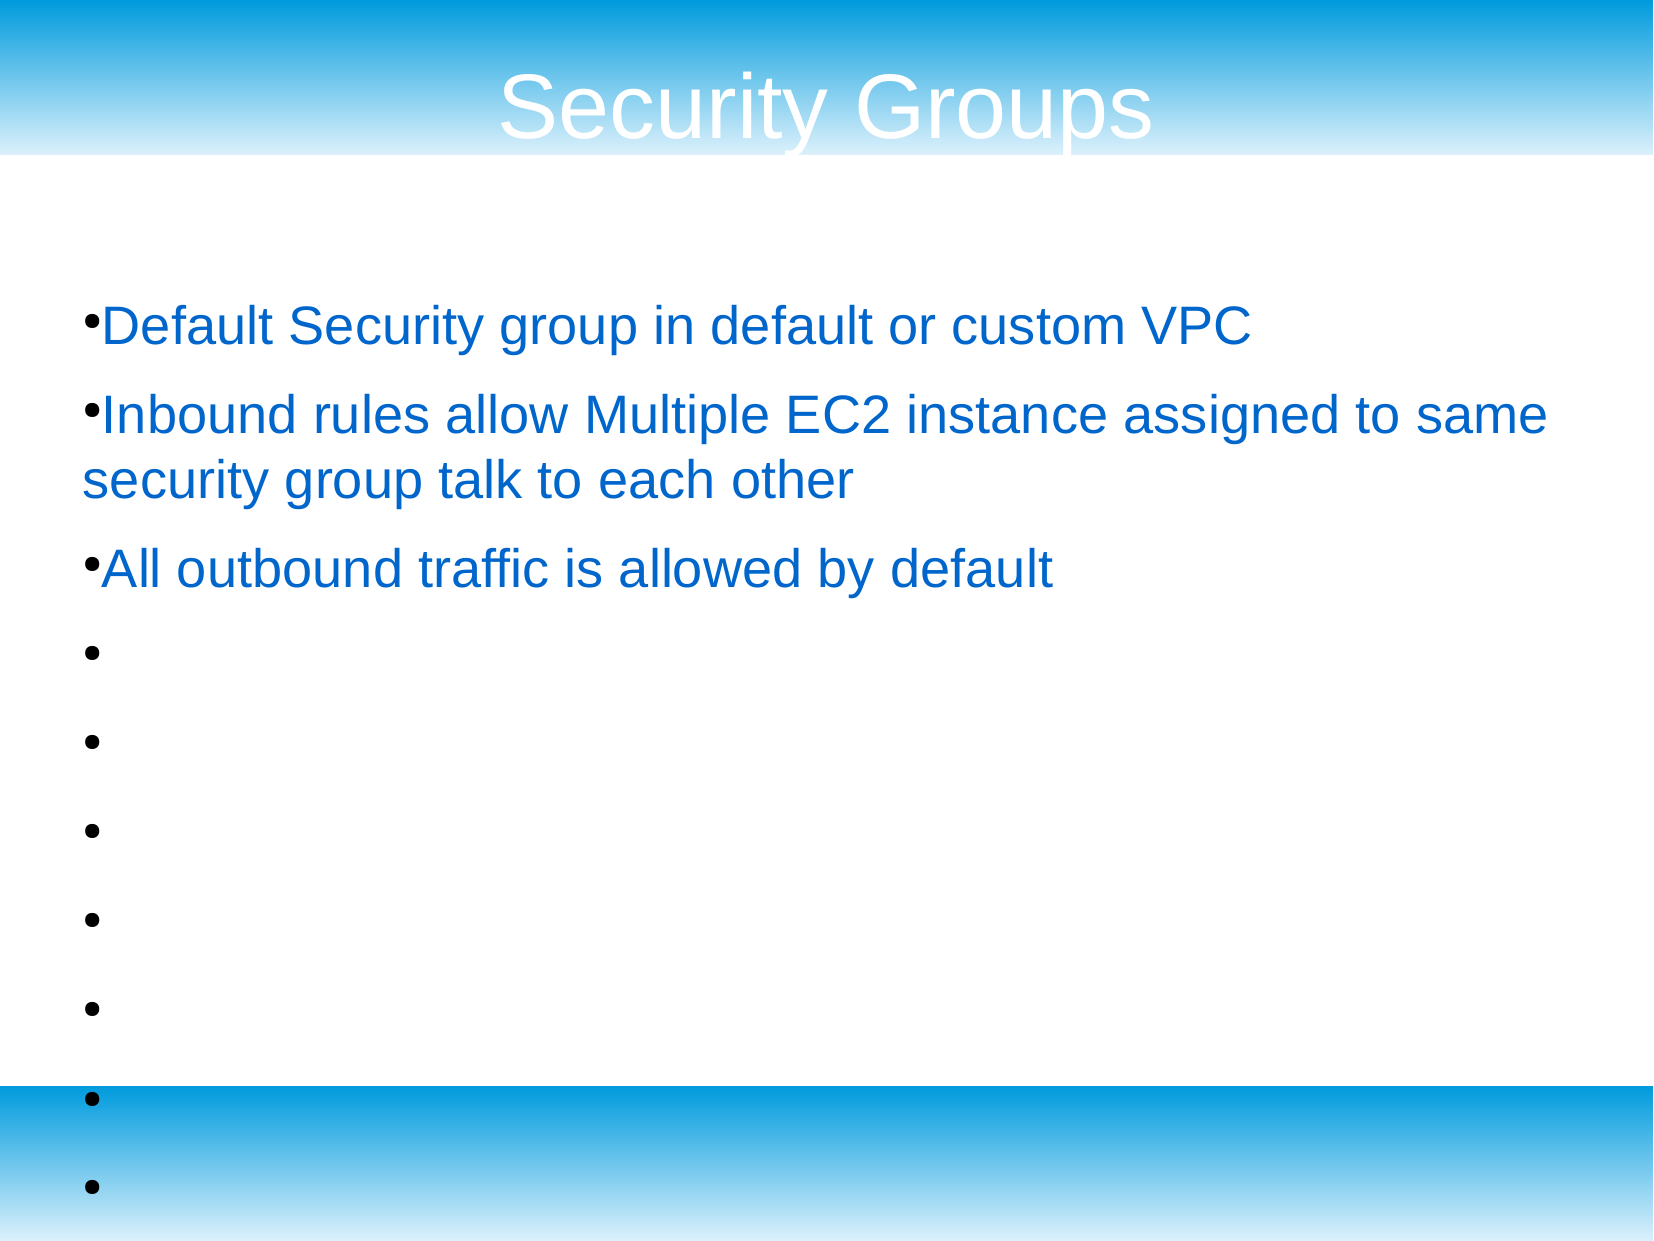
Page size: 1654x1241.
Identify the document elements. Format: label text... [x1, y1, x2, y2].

list Default Security group in default or custom VPC Inbound rules allow Multiple EC2 instance assigned to same security group talk to each other All outbound traffic is allowed by default [82, 290, 1571, 1010]
title Security Groups [82, 49, 1571, 155]
